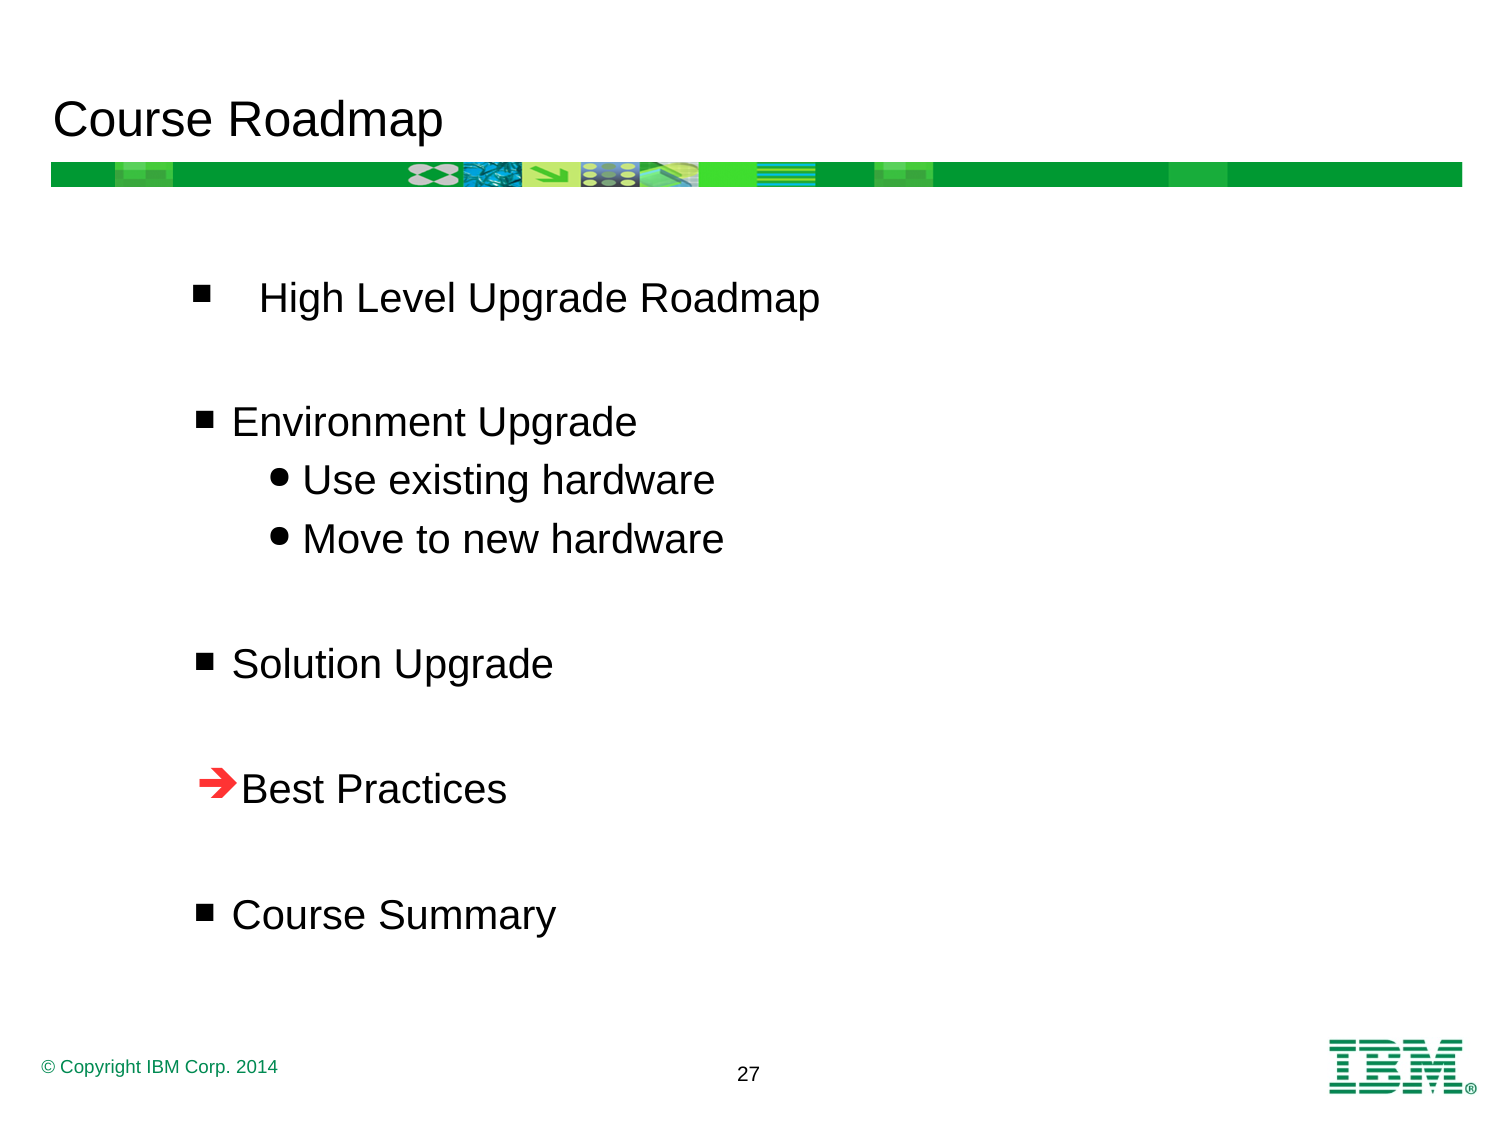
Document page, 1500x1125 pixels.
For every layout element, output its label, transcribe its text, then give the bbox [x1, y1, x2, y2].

picture [1327, 1037, 1479, 1096]
picture [50, 161, 1463, 189]
list High Level Upgrade Roadmap Environment Upgrade Use existing hardware Move to new hardware Solution Upgrade Best Practices Course Summary [75, 262, 1426, 1005]
title Course Roadmap [37, 45, 1388, 188]
